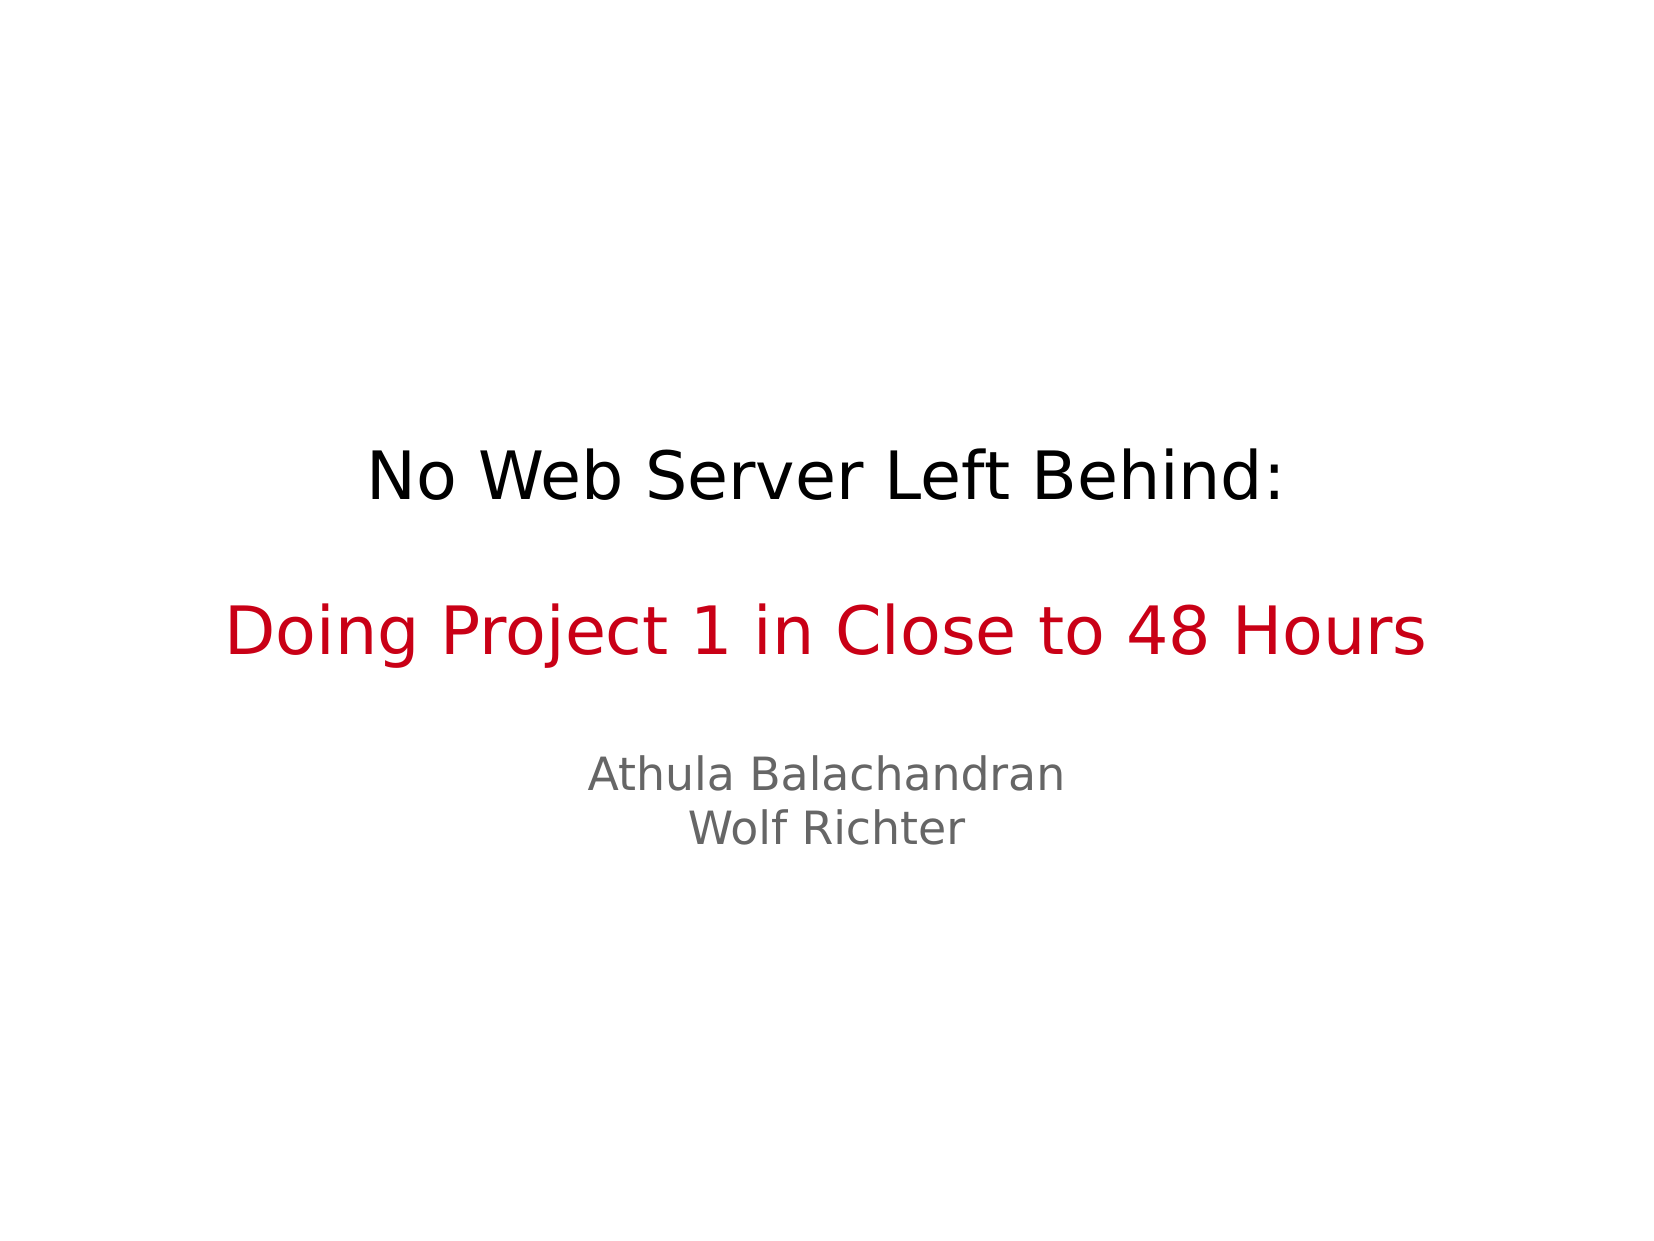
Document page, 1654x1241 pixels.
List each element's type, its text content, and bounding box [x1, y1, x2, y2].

subtitle No Web Server Left Behind: Doing Project 1 in Close to 48 Hours Athula Balachandran Wolf Richter [82, 56, 1571, 1102]
